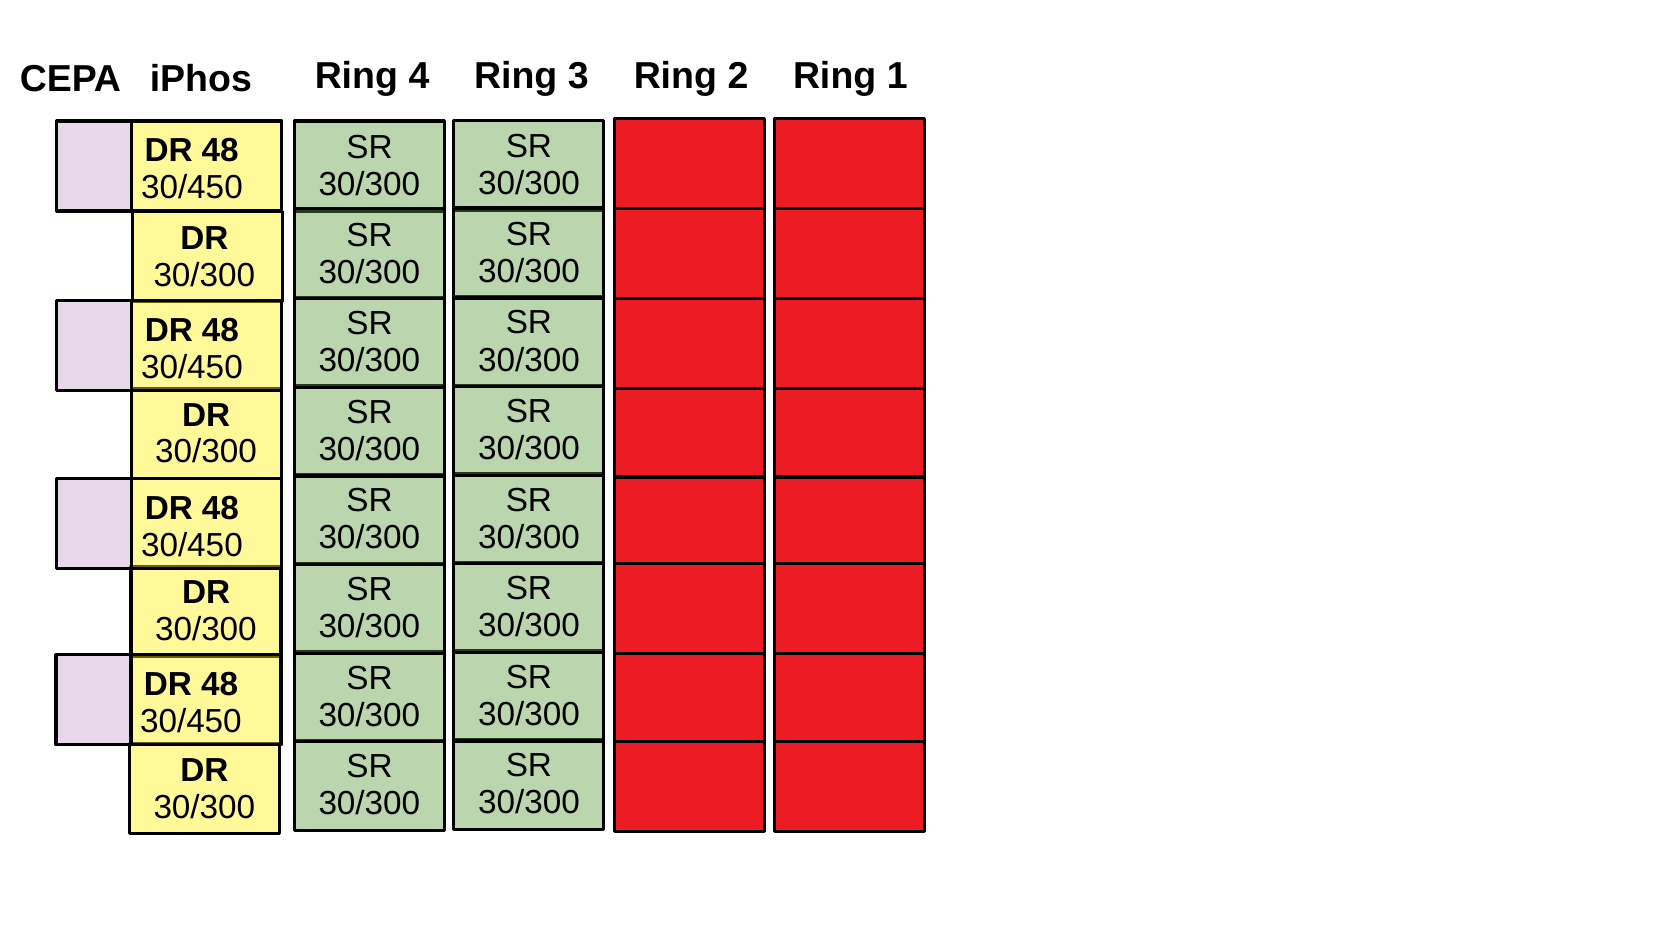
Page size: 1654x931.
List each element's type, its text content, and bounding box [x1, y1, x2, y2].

text_box SR 30/300 [282, 527, 438, 616]
text_box DR 48 30/450 [101, 481, 282, 573]
text_box SR 30/300 [438, 527, 614, 615]
text_box Ring 4 [300, 46, 451, 104]
text_box SR 30/300 [282, 350, 438, 439]
text_box SR 30/300 [438, 438, 614, 527]
text_box DR 48 30/450 [101, 303, 282, 395]
text_box [56, 654, 282, 745]
text_box SR 30/300 [282, 704, 438, 793]
text_box [774, 118, 925, 832]
text_box SR 30/300 [282, 121, 438, 208]
text_box [614, 118, 765, 832]
text_box Ring 2 [618, 46, 769, 104]
text_box DR 30/300 [116, 566, 297, 657]
text_box iPhos [156, 49, 286, 107]
text_box DR 30/300 [114, 743, 295, 834]
text_box SR 30/300 [438, 120, 614, 208]
text_box SR 30/300 [438, 792, 619, 881]
text_box Ring 1 [778, 46, 929, 104]
text_box SR 30/300 [282, 439, 438, 527]
text_box CEPA [5, 49, 156, 107]
text_box SR 30/300 [438, 704, 614, 792]
text_box DR 30/300 [114, 211, 295, 302]
text_box SR 30/300 [279, 793, 460, 882]
text_box [56, 300, 282, 391]
text_box [56, 121, 282, 212]
text_box [56, 478, 282, 569]
text_box DR 48 30/450 [101, 124, 282, 215]
text_box SR 30/300 [282, 208, 438, 350]
text_box SR 30/300 [438, 349, 614, 438]
text_box DR 30/300 [116, 388, 297, 479]
text_box SR 30/300 [438, 208, 614, 349]
text_box DR 48 30/450 [101, 657, 282, 749]
text_box Ring 3 [459, 46, 610, 104]
text_box SR 30/300 [438, 615, 614, 704]
text_box SR 30/300 [282, 616, 438, 704]
